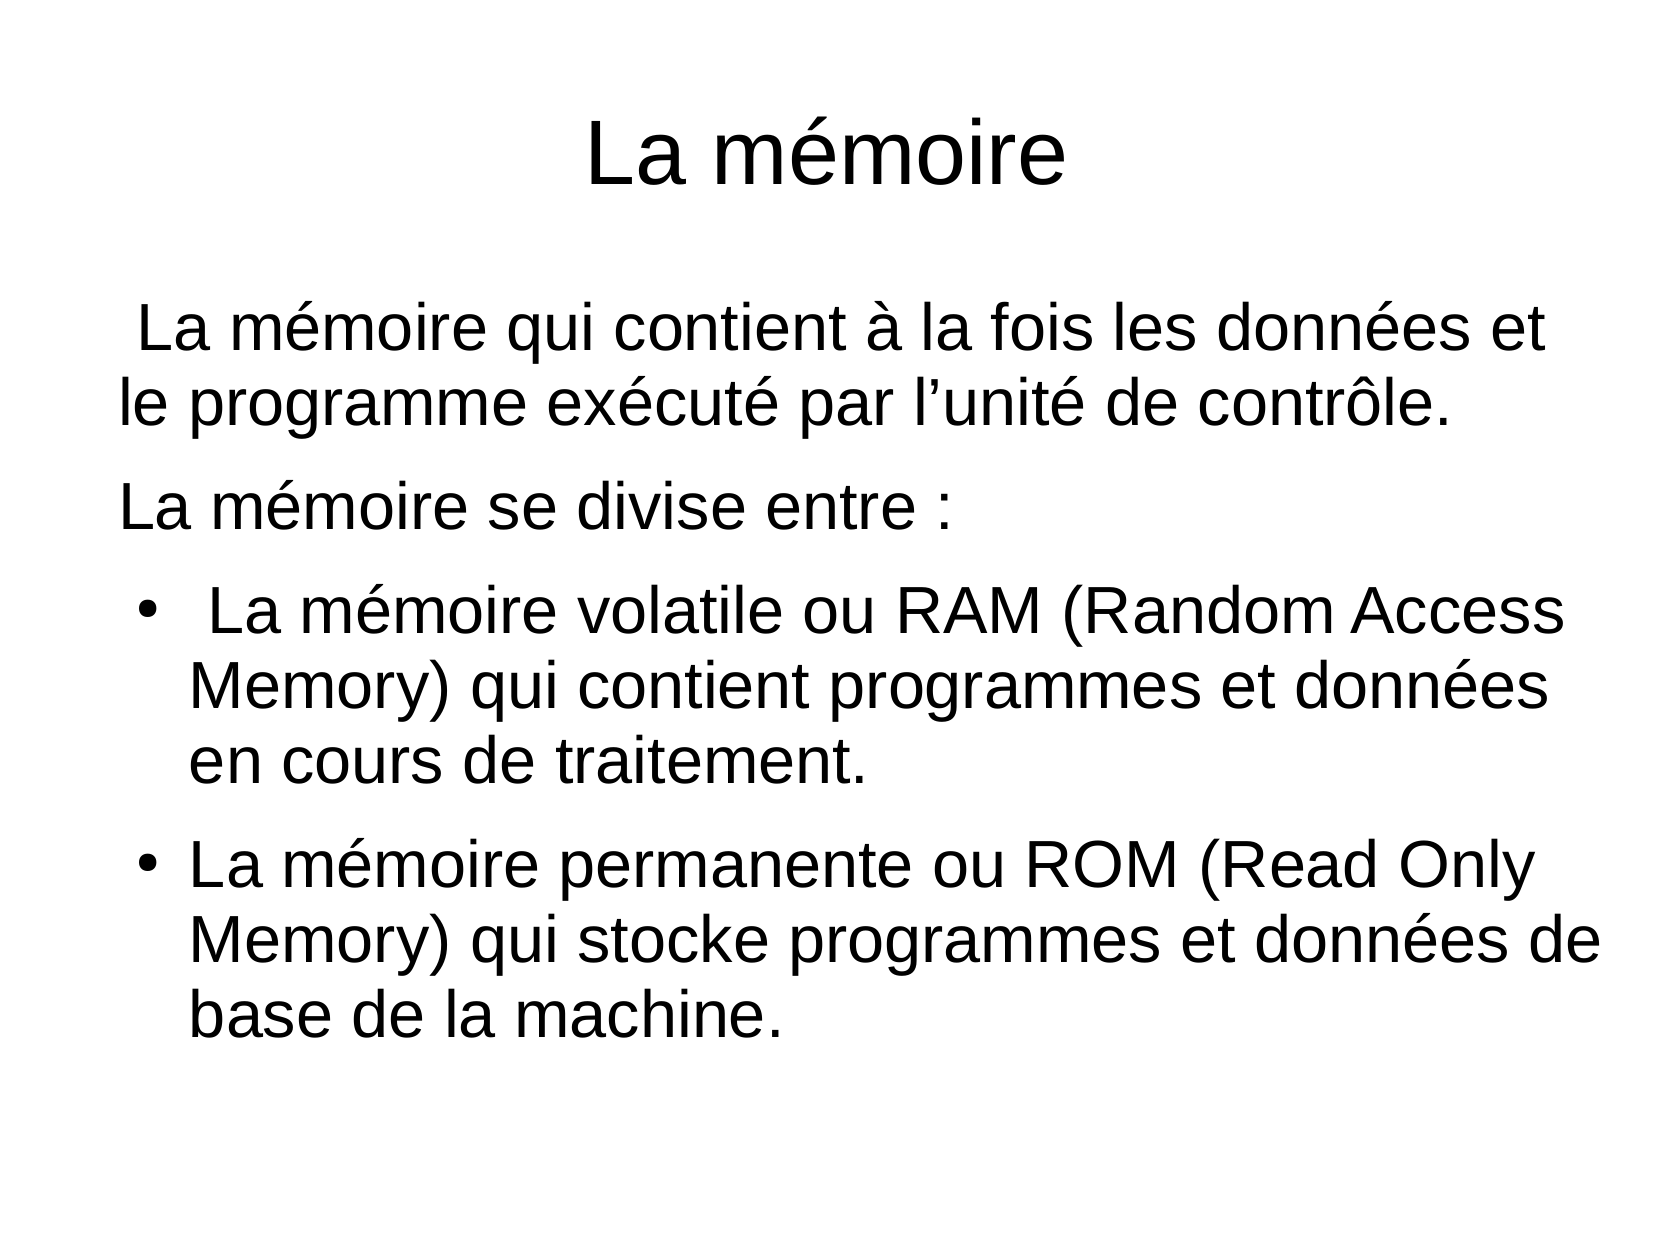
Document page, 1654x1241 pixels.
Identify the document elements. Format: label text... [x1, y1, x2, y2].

list La mémoire qui contient à la fois les données et le programme exécuté par l’unité de contrôle. La mémoire se divise entre : La mémoire volatile ou RAM (Random Access Memory) qui contient programmes et données en cours de traitement. La mémoire permanente ou ROM (Read Only Memory) qui stocke programmes et données de base de la machine. [118, 290, 1607, 1109]
title La mémoire [82, 49, 1571, 257]
